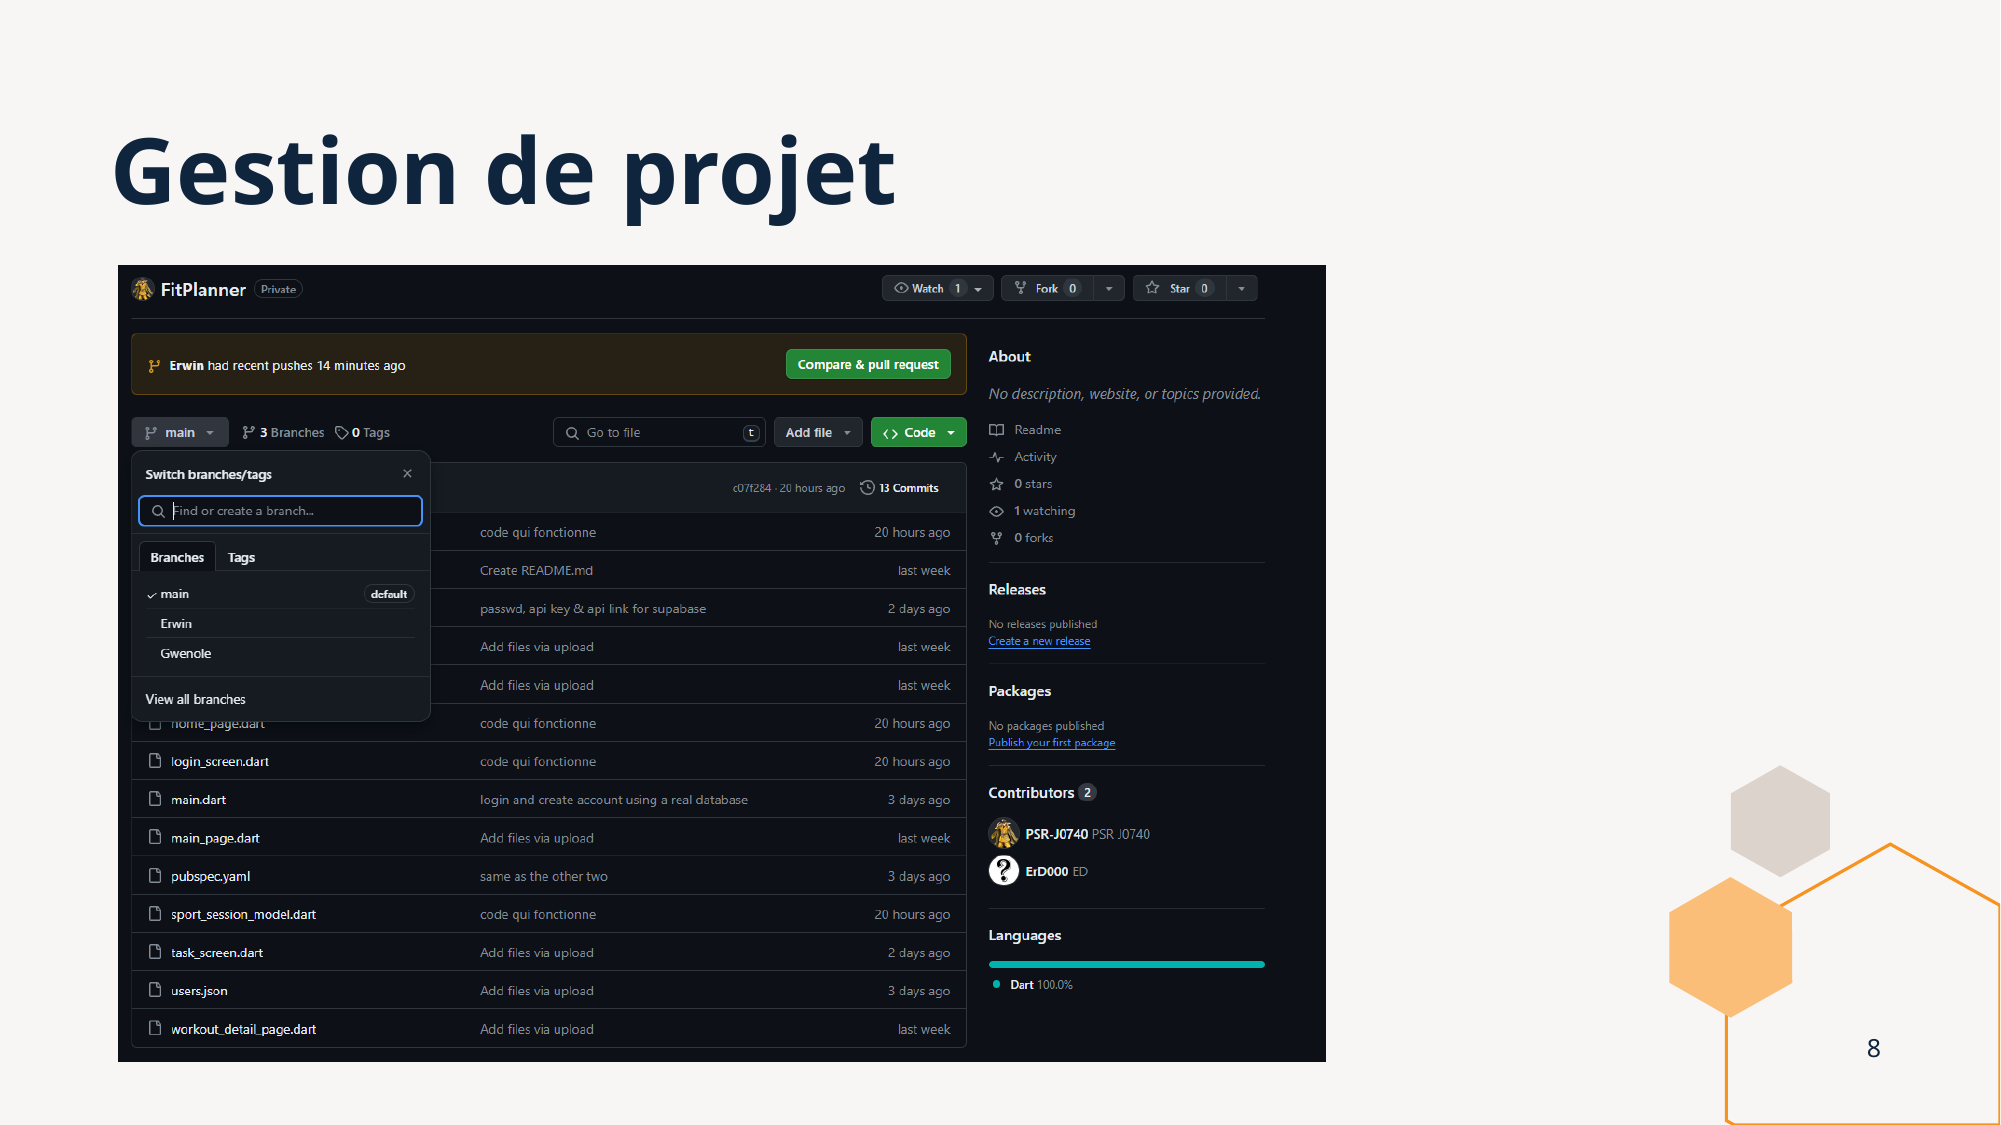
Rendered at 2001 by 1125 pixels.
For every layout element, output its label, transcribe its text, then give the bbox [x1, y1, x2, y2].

text_box [1836, 1020, 1912, 1080]
title Gestion de projet [95, 118, 1882, 352]
picture [118, 265, 1326, 1062]
